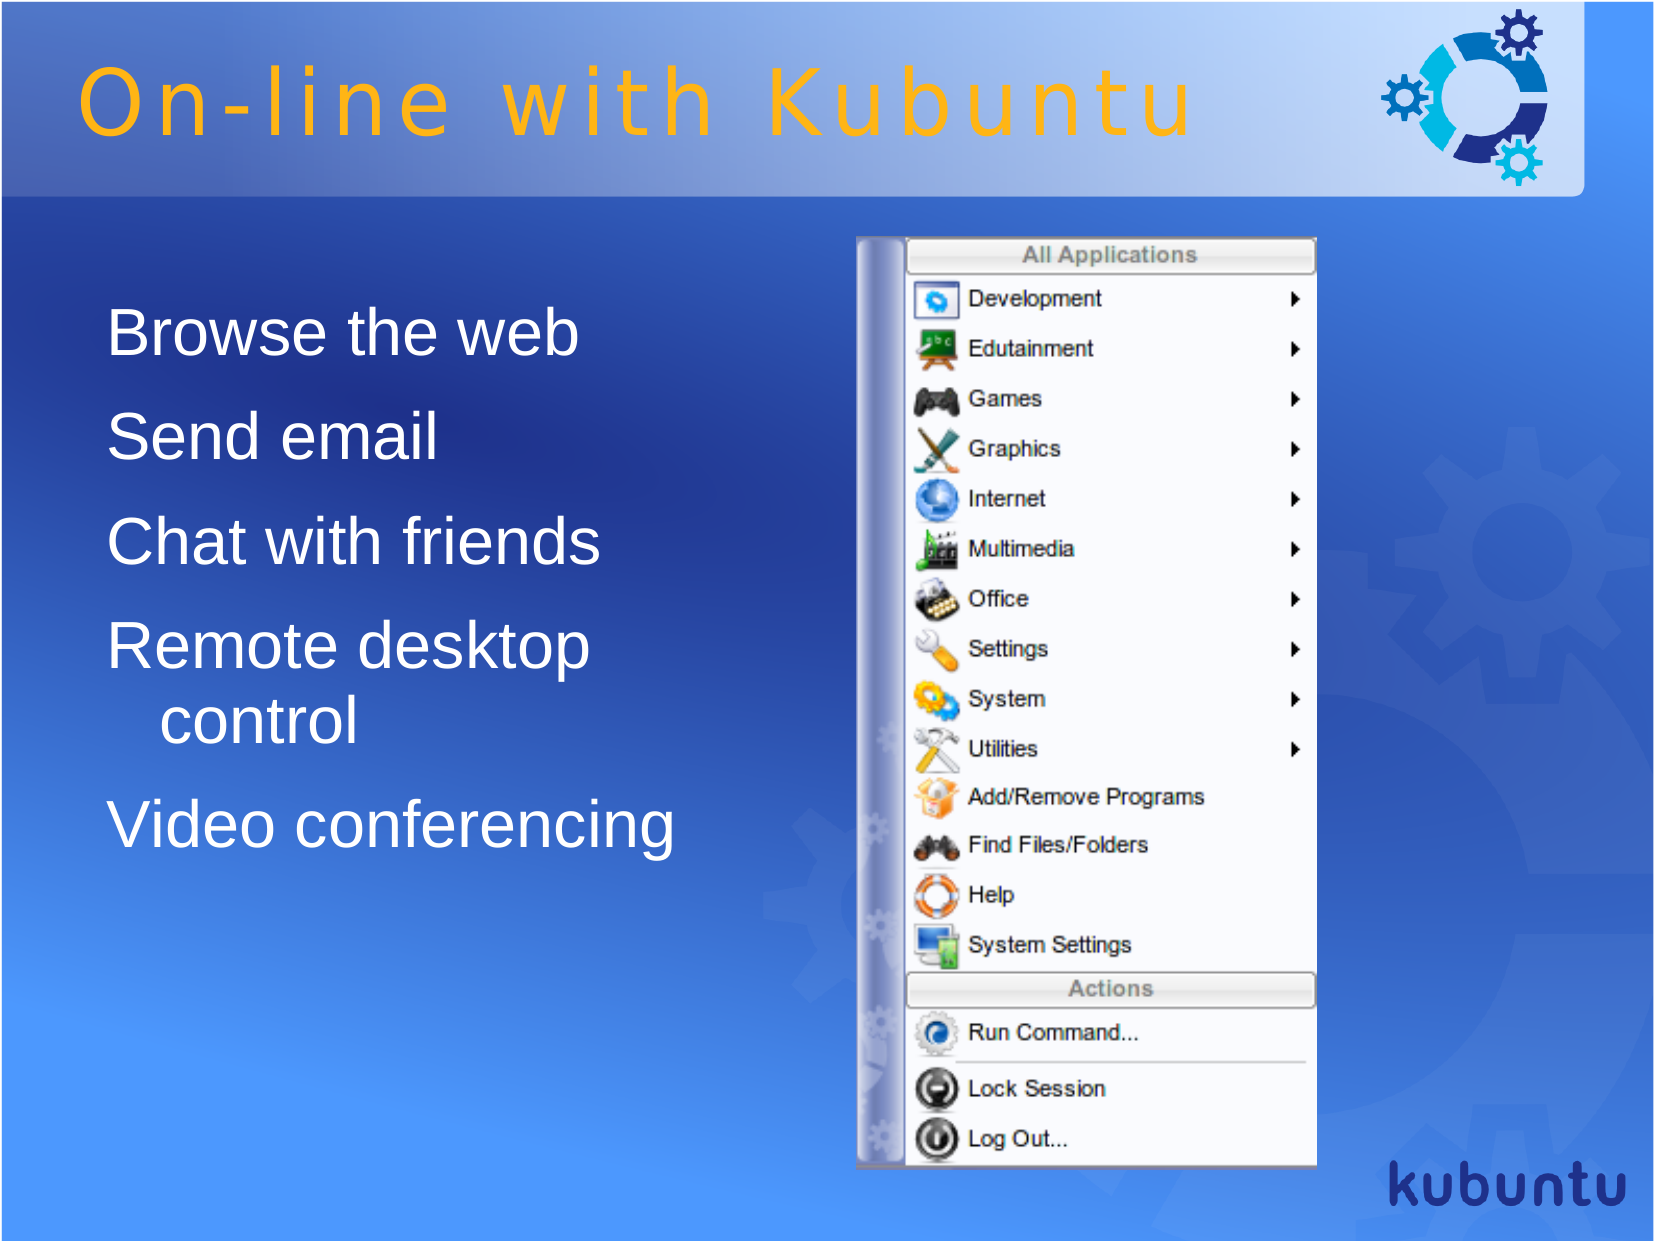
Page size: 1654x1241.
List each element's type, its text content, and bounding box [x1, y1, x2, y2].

list Browse the web Send email Chat with friends Remote desktop control Video conferencing [88, 295, 739, 1034]
picture [0, 0, 1654, 1241]
title On-line with Kubuntu [76, 0, 1300, 207]
